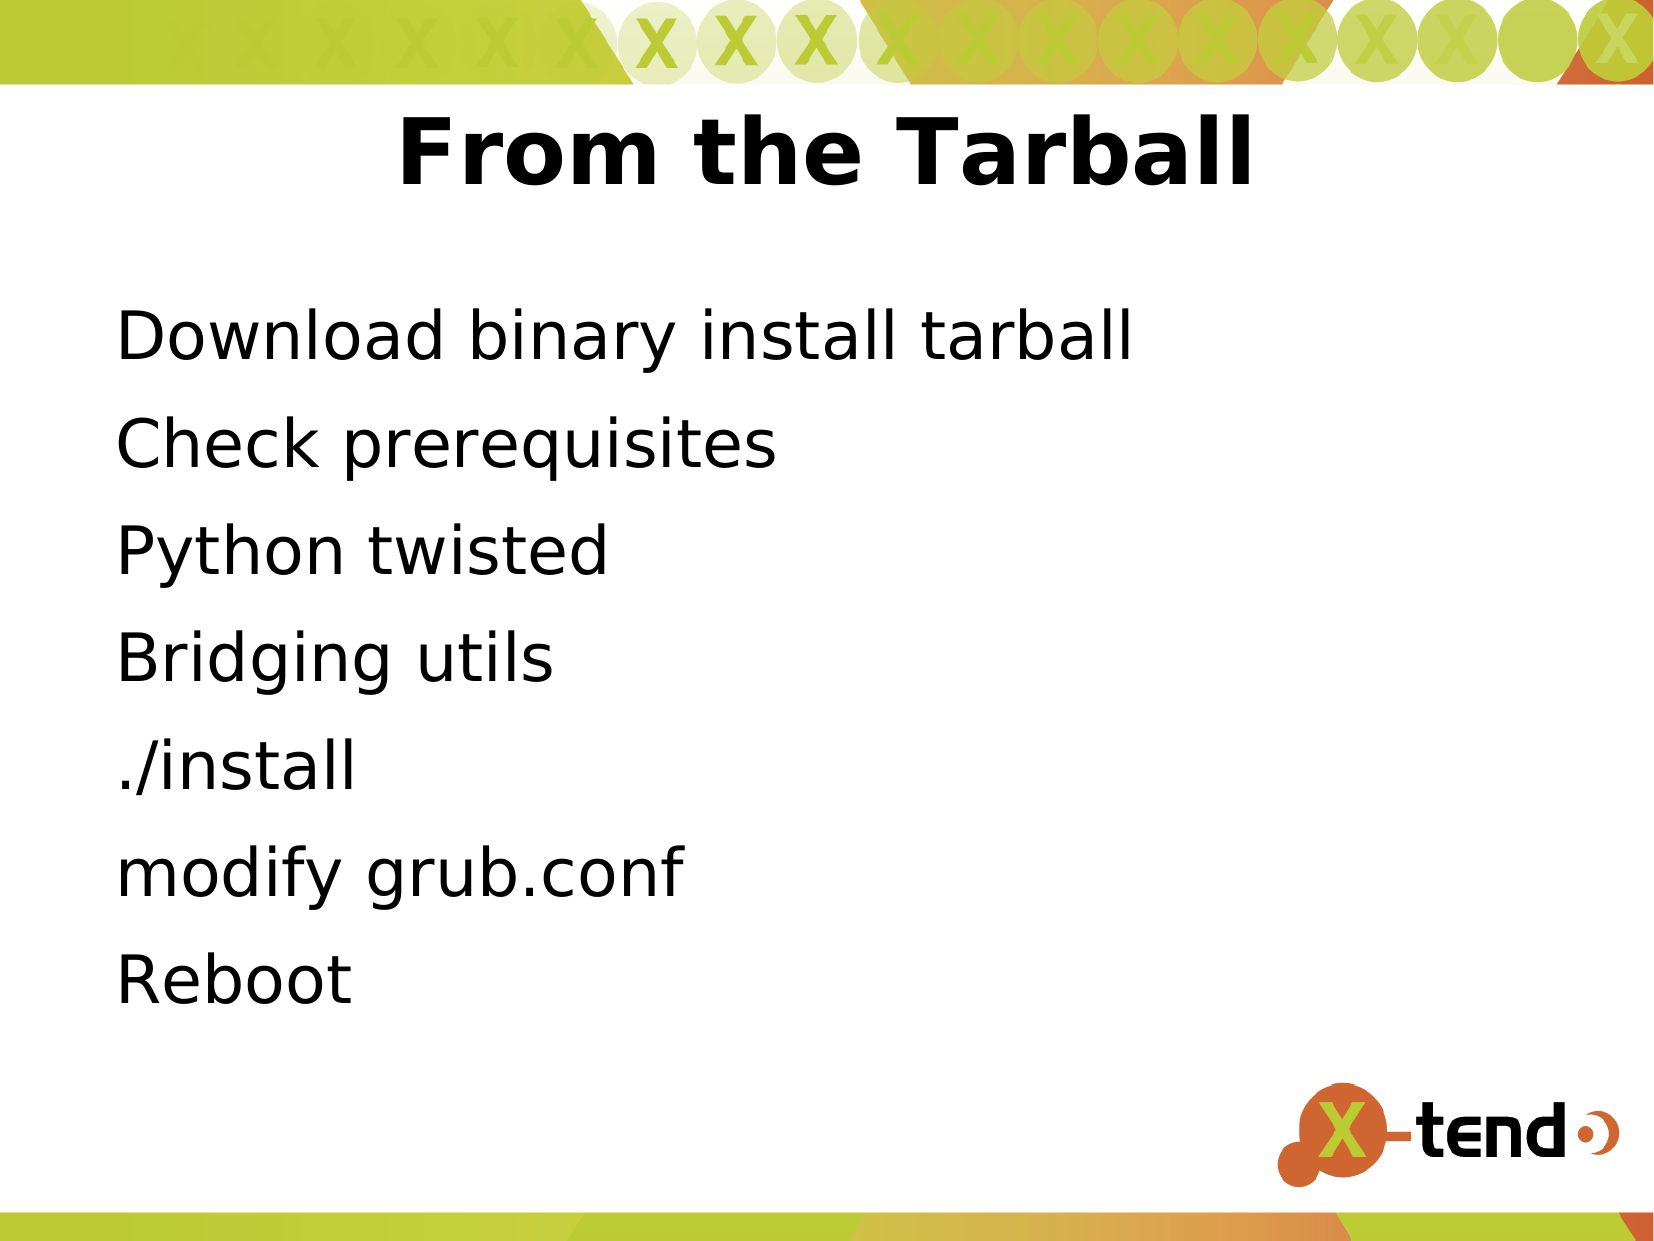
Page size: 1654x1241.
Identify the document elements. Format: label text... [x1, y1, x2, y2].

title From the Tarball [82, 49, 1571, 257]
list Download binary install tarball Check prerequisites Python twisted Bridging utils ./install modify grub.conf Reboot [82, 290, 1571, 1135]
picture [0, 0, 1654, 1241]
